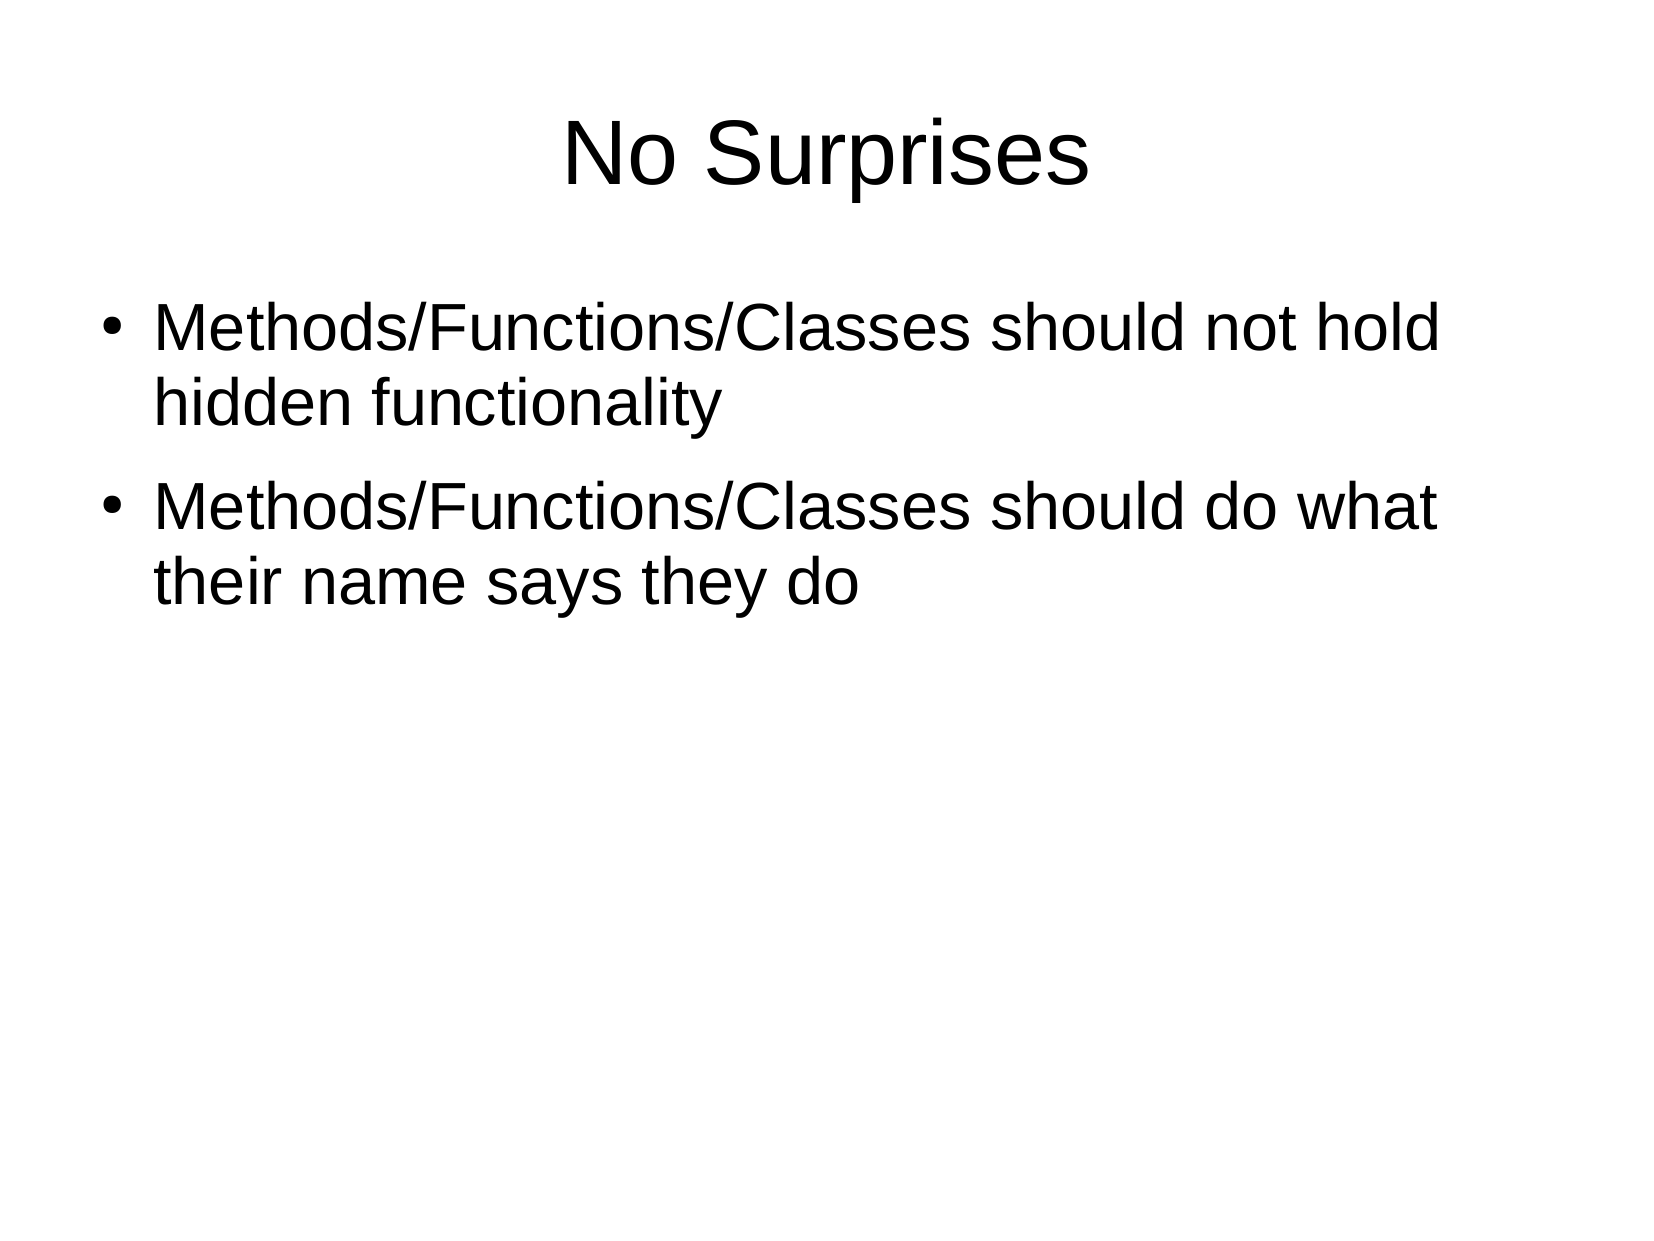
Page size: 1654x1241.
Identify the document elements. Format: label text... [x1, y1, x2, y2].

list Methods/Functions/Classes should not hold hidden functionality Methods/Functions/Classes should do what their name says they do [82, 290, 1571, 1010]
title No Surprises [82, 49, 1571, 257]
